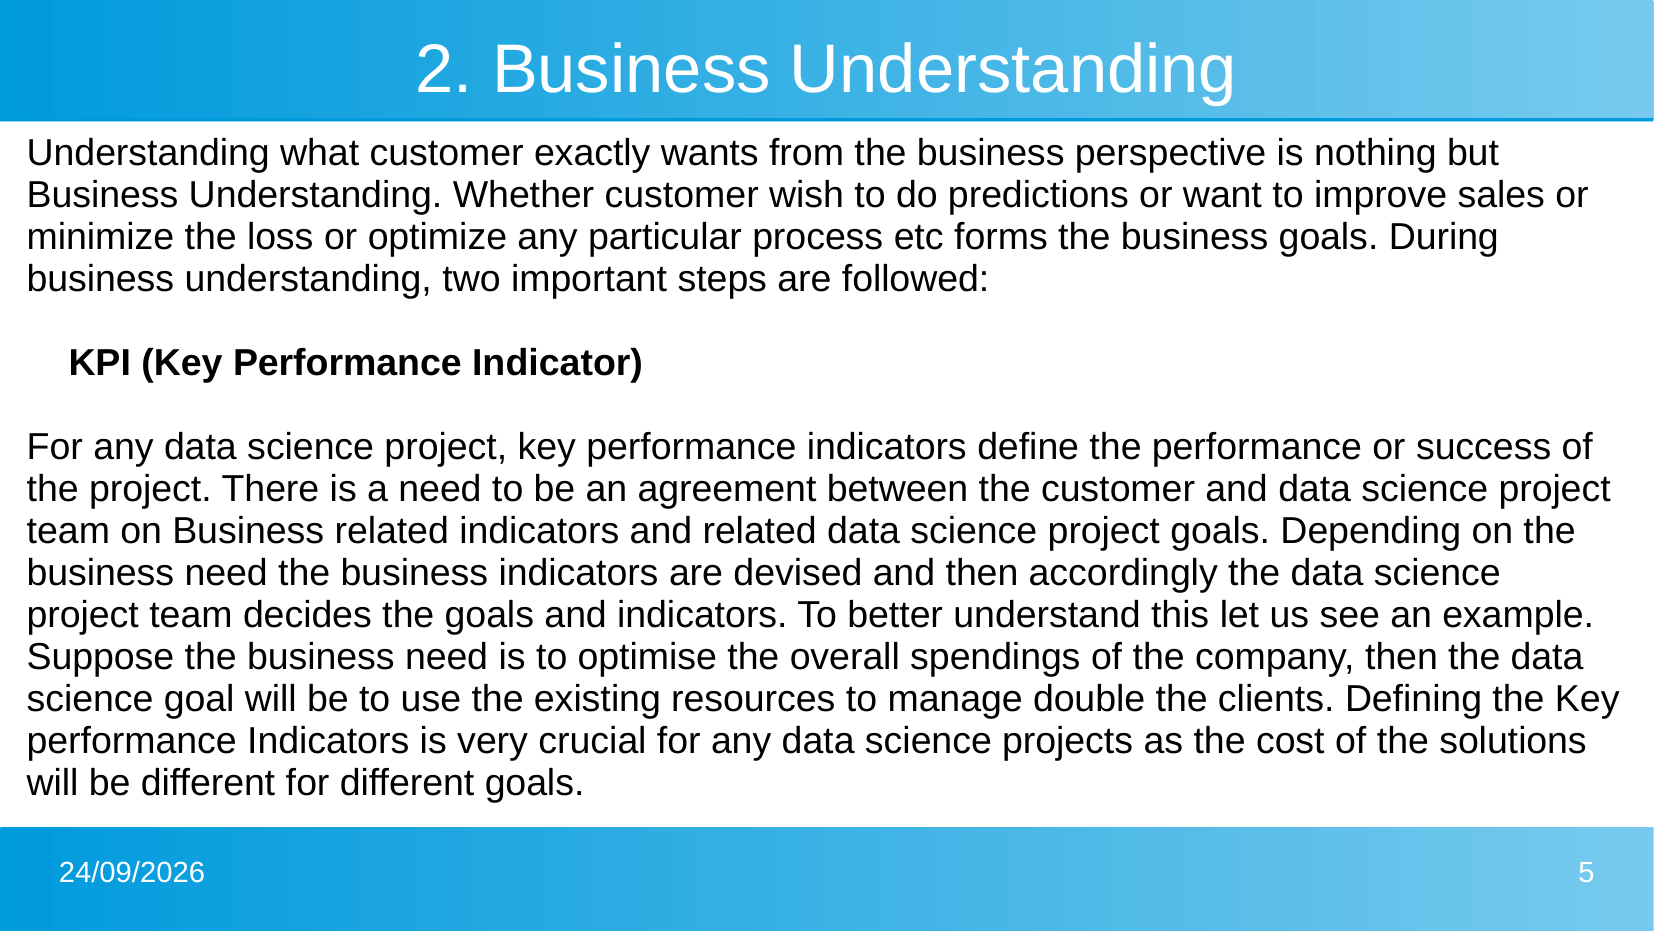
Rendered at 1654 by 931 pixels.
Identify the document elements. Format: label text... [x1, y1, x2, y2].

title 2. Business Understanding [59, 29, 1595, 108]
text_box Understanding what customer exactly wants from the business perspective is nothing but Business Understanding. Whether customer wish to do predictions or want to improve sales or minimize the loss or optimize any particular process etc forms the business goals. During business understanding, two important steps are followed: KPI (Key Performance Indicator) For any data science project, key performance indicators define the performance or success of the project. There is a need to be an agreement between the customer and data science project team on Business related indicators and related data science project goals. Depending on the business need the business indicators are devised and then accordingly the data science project team decides the goals and indicators. To better understand this let us see an example. Suppose the business need is to optimise the overall spendings of the company, then the data science goal will be to use the existing resources to manage double the clients. Defining the Key performance Indicators is very crucial for any data science projects as the cost of the solutions will be different for different goals. [11, 124, 1636, 853]
